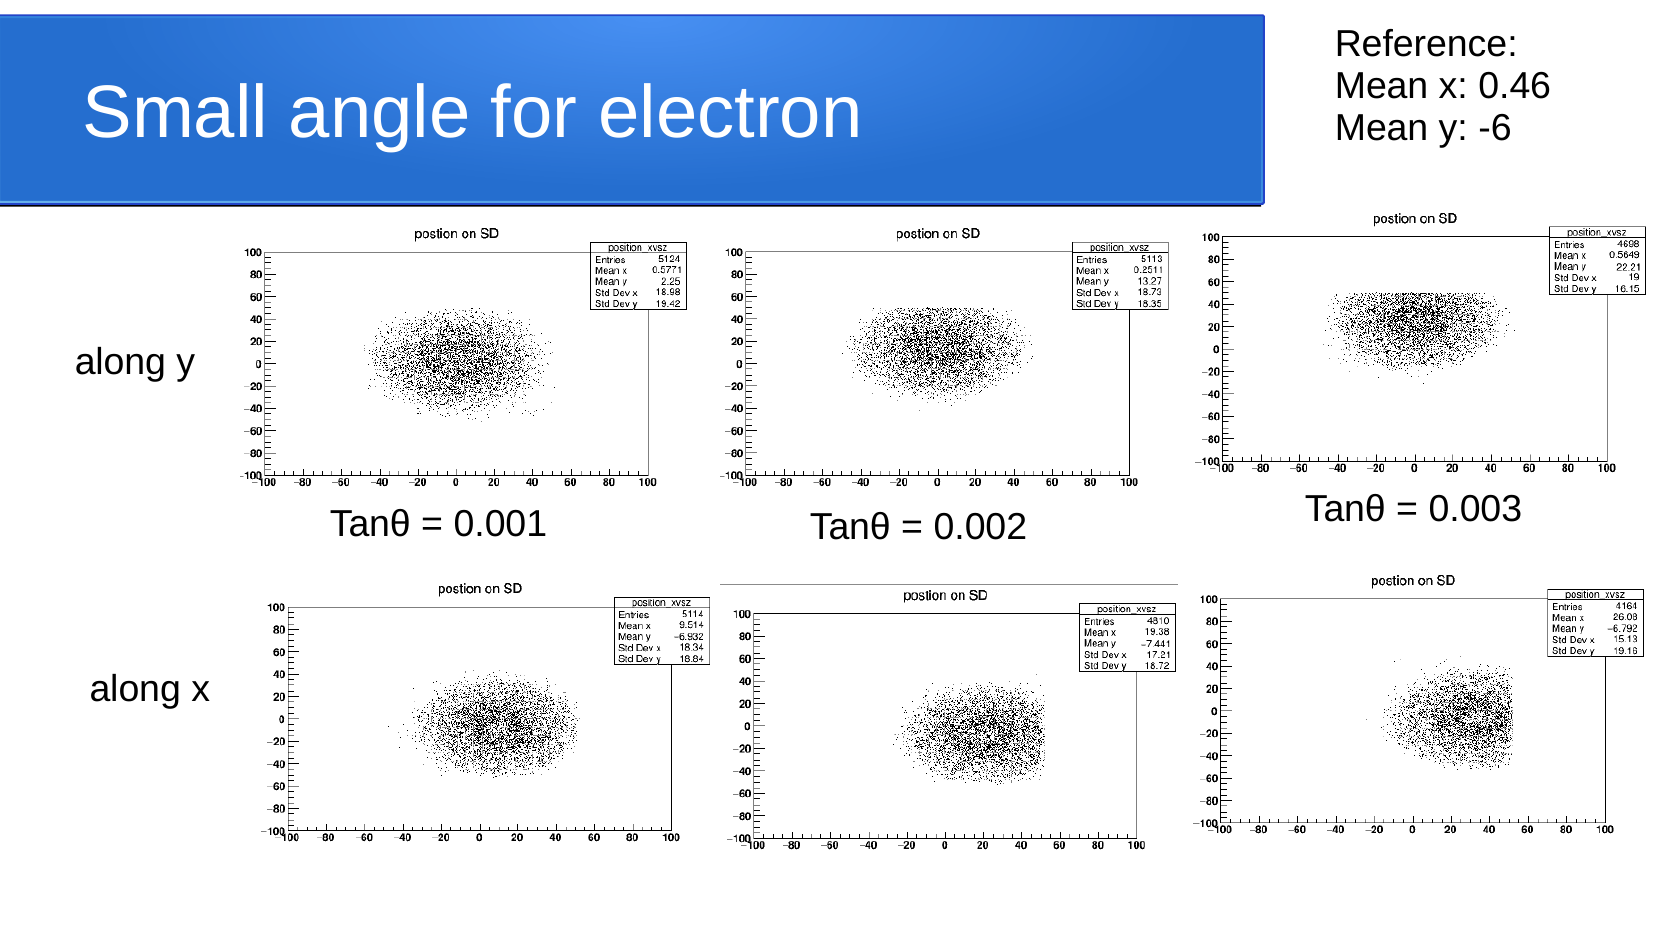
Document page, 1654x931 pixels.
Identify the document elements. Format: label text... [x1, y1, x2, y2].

picture [1193, 573, 1651, 841]
picture [255, 582, 718, 856]
picture [720, 226, 1177, 496]
picture [720, 584, 1178, 859]
picture [1194, 209, 1651, 481]
text_box along x [74, 660, 226, 717]
text_box Reference: Mean x: 0.46 Mean y: -6 [1320, 15, 1636, 196]
title Small angle for electron [82, 35, 1235, 189]
text_box Tanθ = 0.003 [1290, 480, 1591, 538]
picture [240, 227, 690, 496]
text_box along y [60, 333, 211, 391]
text_box Tanθ = 0.001 [315, 495, 616, 552]
text_box Tanθ = 0.002 [795, 498, 1096, 556]
